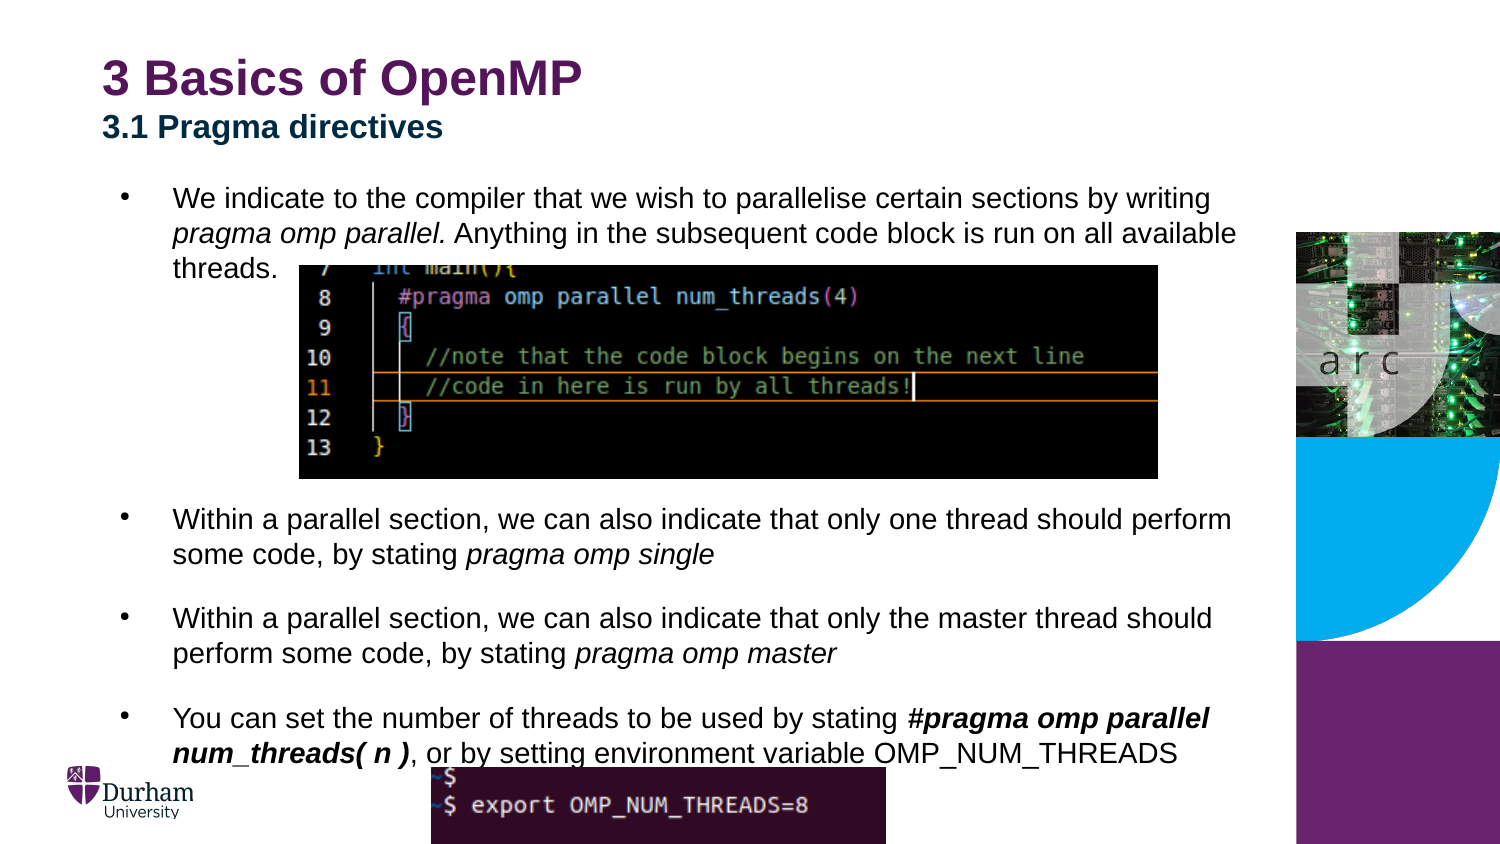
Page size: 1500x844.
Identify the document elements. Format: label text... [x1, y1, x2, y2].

picture [431, 767, 886, 844]
list Within a parallel section, we can also indicate that only one thread should perform some code, by stating pragma omp single Within a parallel section, we can also indicate that only the master thread should perform some code, by stating pragma omp master You can set the number of threads to be used by stating #pragma omp parallel num_threads( n ), or by setting environment variable OMP_NUM_THREADS [101, 435, 1297, 774]
picture [1332, 467, 1500, 640]
picture [299, 265, 1158, 479]
picture [1296, 232, 1500, 436]
list We indicate to the compiler that we wish to parallelise certain sections by writing pragma omp parallel. Anything in the subsequent code block is run on all available threads. [101, 179, 1297, 313]
picture [67, 766, 193, 819]
title 3 Basics of OpenMP 3.1 Pragma directives [101, 45, 1399, 187]
text_box [1296, 640, 1500, 844]
